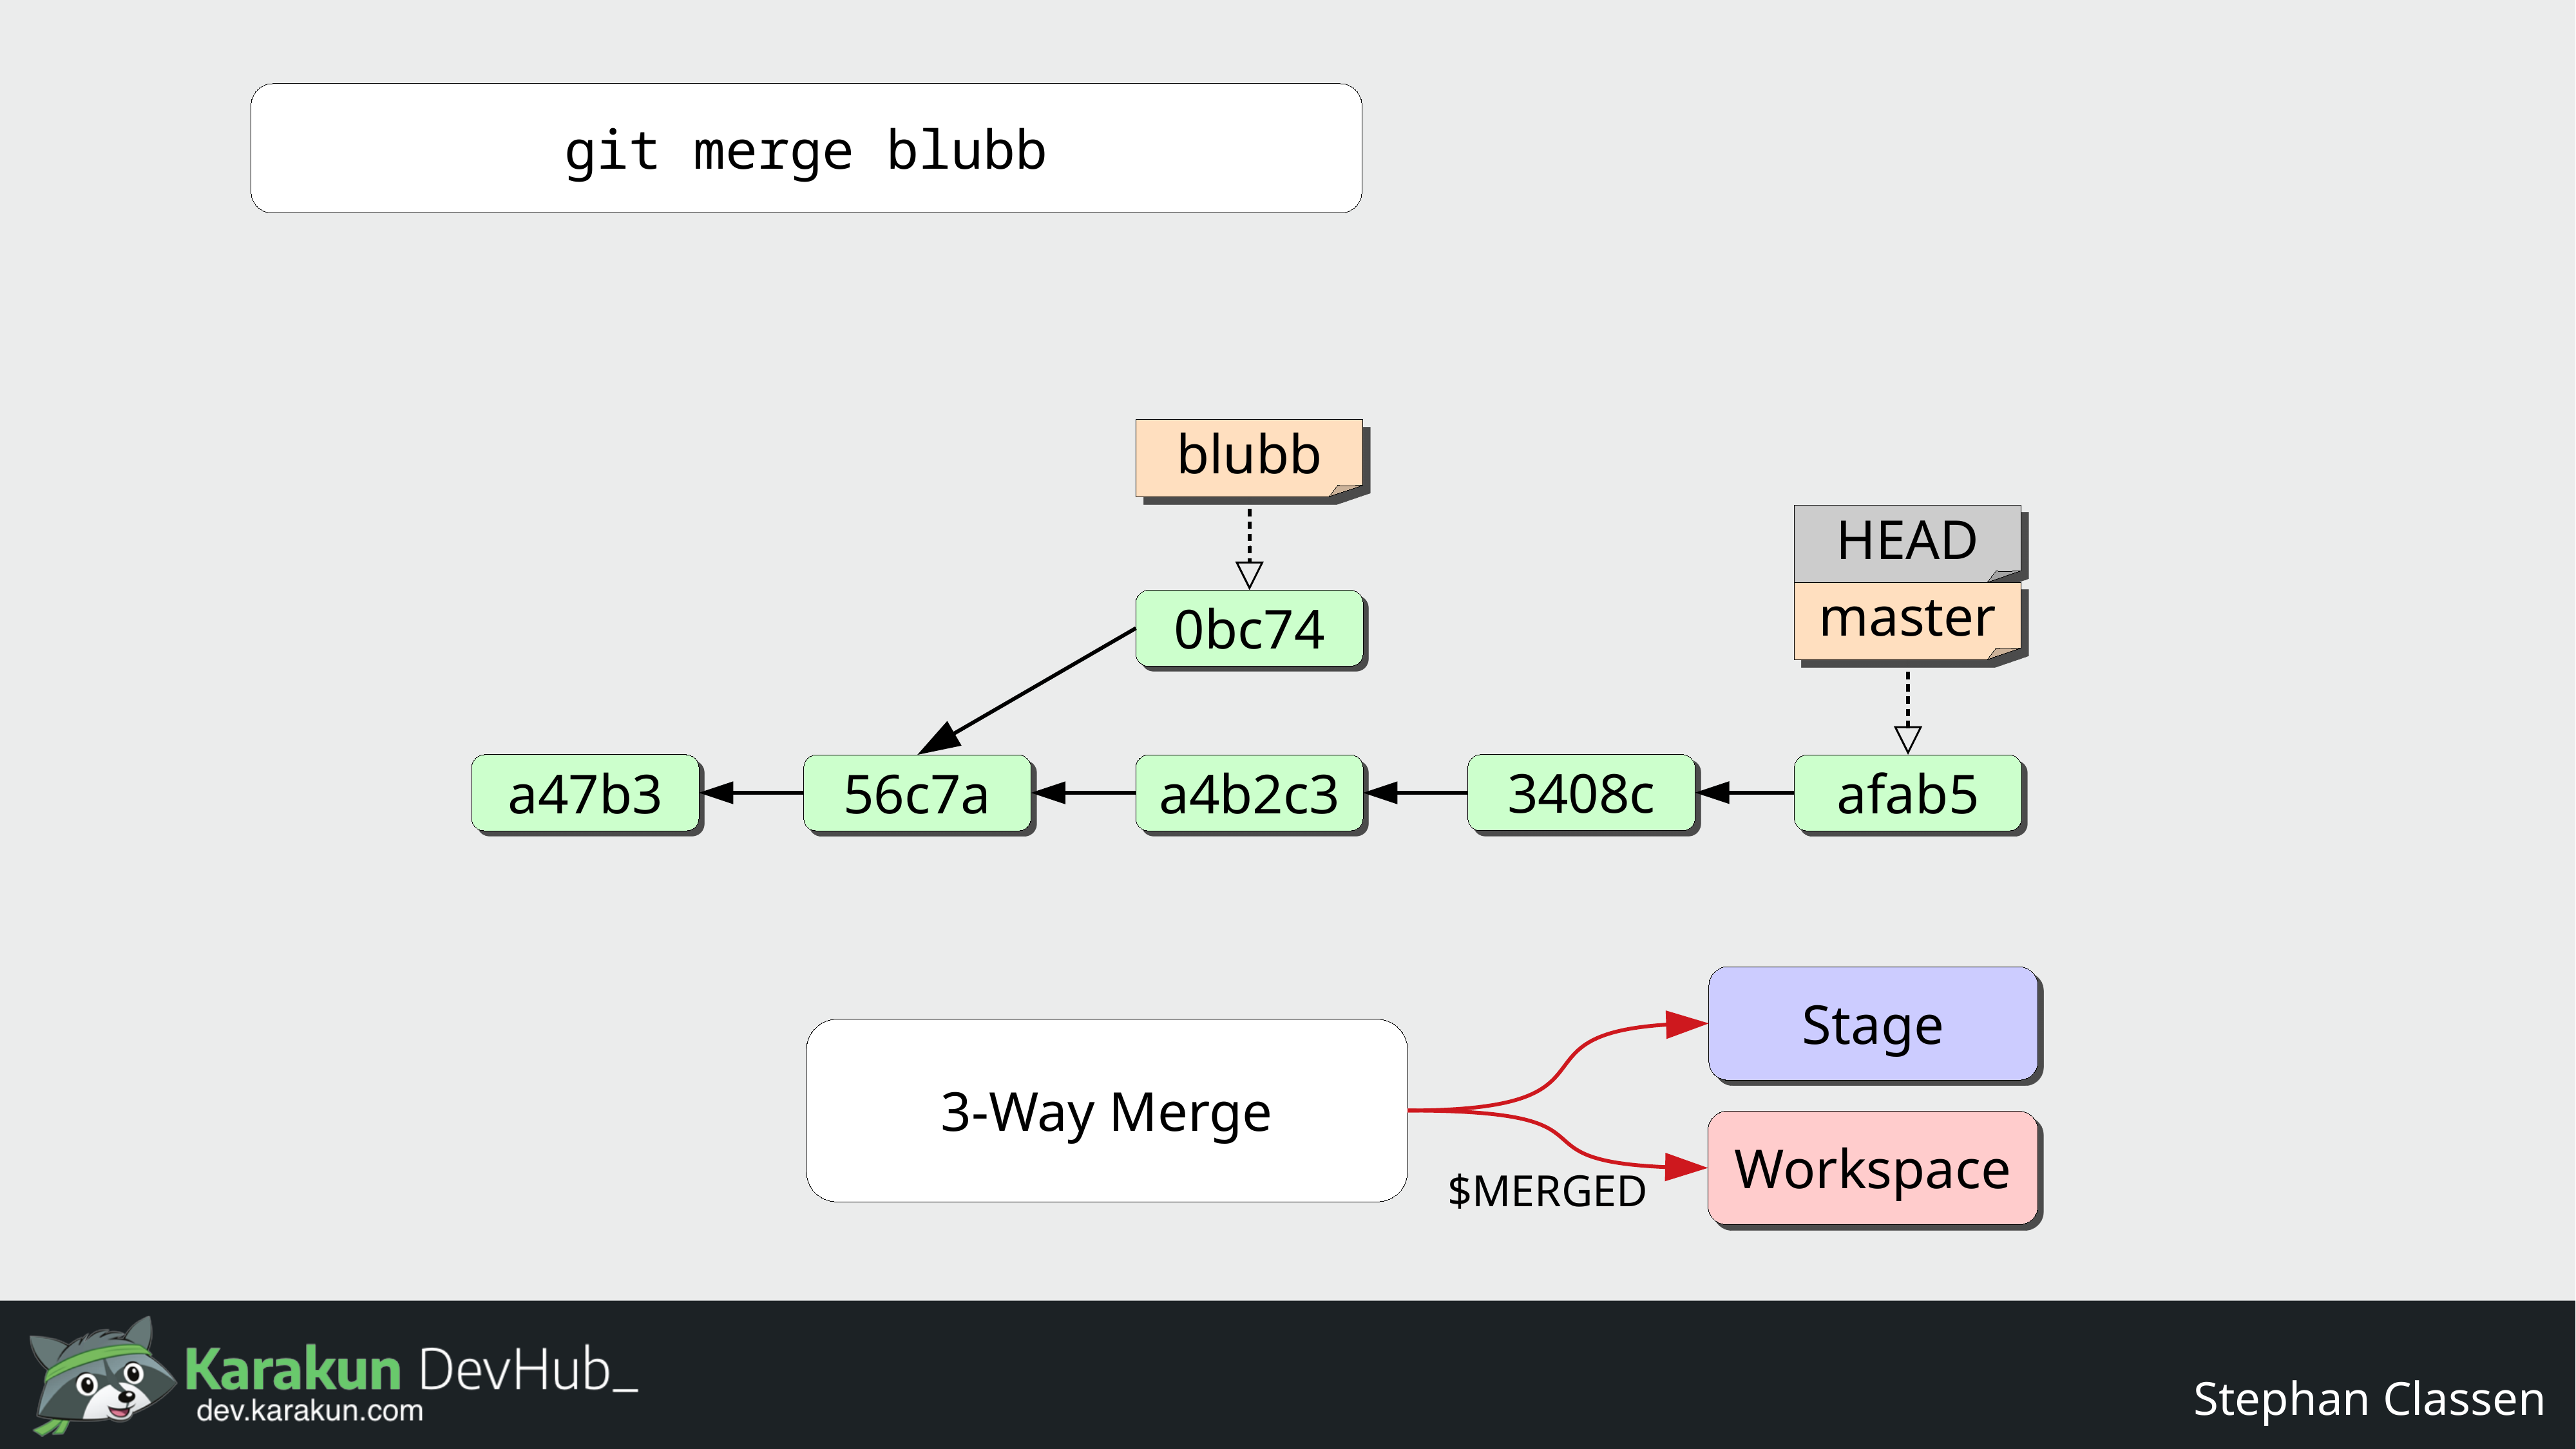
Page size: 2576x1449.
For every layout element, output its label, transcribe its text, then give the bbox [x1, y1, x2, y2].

text_box a4b2c3 [1136, 755, 1364, 831]
text_box 0bc74 [1136, 590, 1364, 667]
text_box git merge blubb [251, 83, 1362, 213]
text_box afab5 [1794, 755, 2022, 831]
text_box 3-Way Merge [806, 1019, 1408, 1202]
text_box a47b3 [472, 754, 700, 831]
text_box $MERGED [1598, 1156, 1659, 1164]
text_box [0, 1300, 2575, 1449]
text_box HEAD [1794, 505, 2021, 582]
text_box master [1794, 582, 2021, 660]
text_box Stephan Classen [1795, 1361, 2557, 1434]
text_box Workspace [1708, 1111, 2038, 1225]
picture [30, 1316, 647, 1437]
text_box Stage [1708, 967, 2038, 1081]
text_box 56c7a [803, 755, 1031, 831]
text_box 3408c [1467, 754, 1695, 831]
text_box blubb [1136, 419, 1363, 497]
text_box $MERGED [1438, 1156, 1659, 1224]
